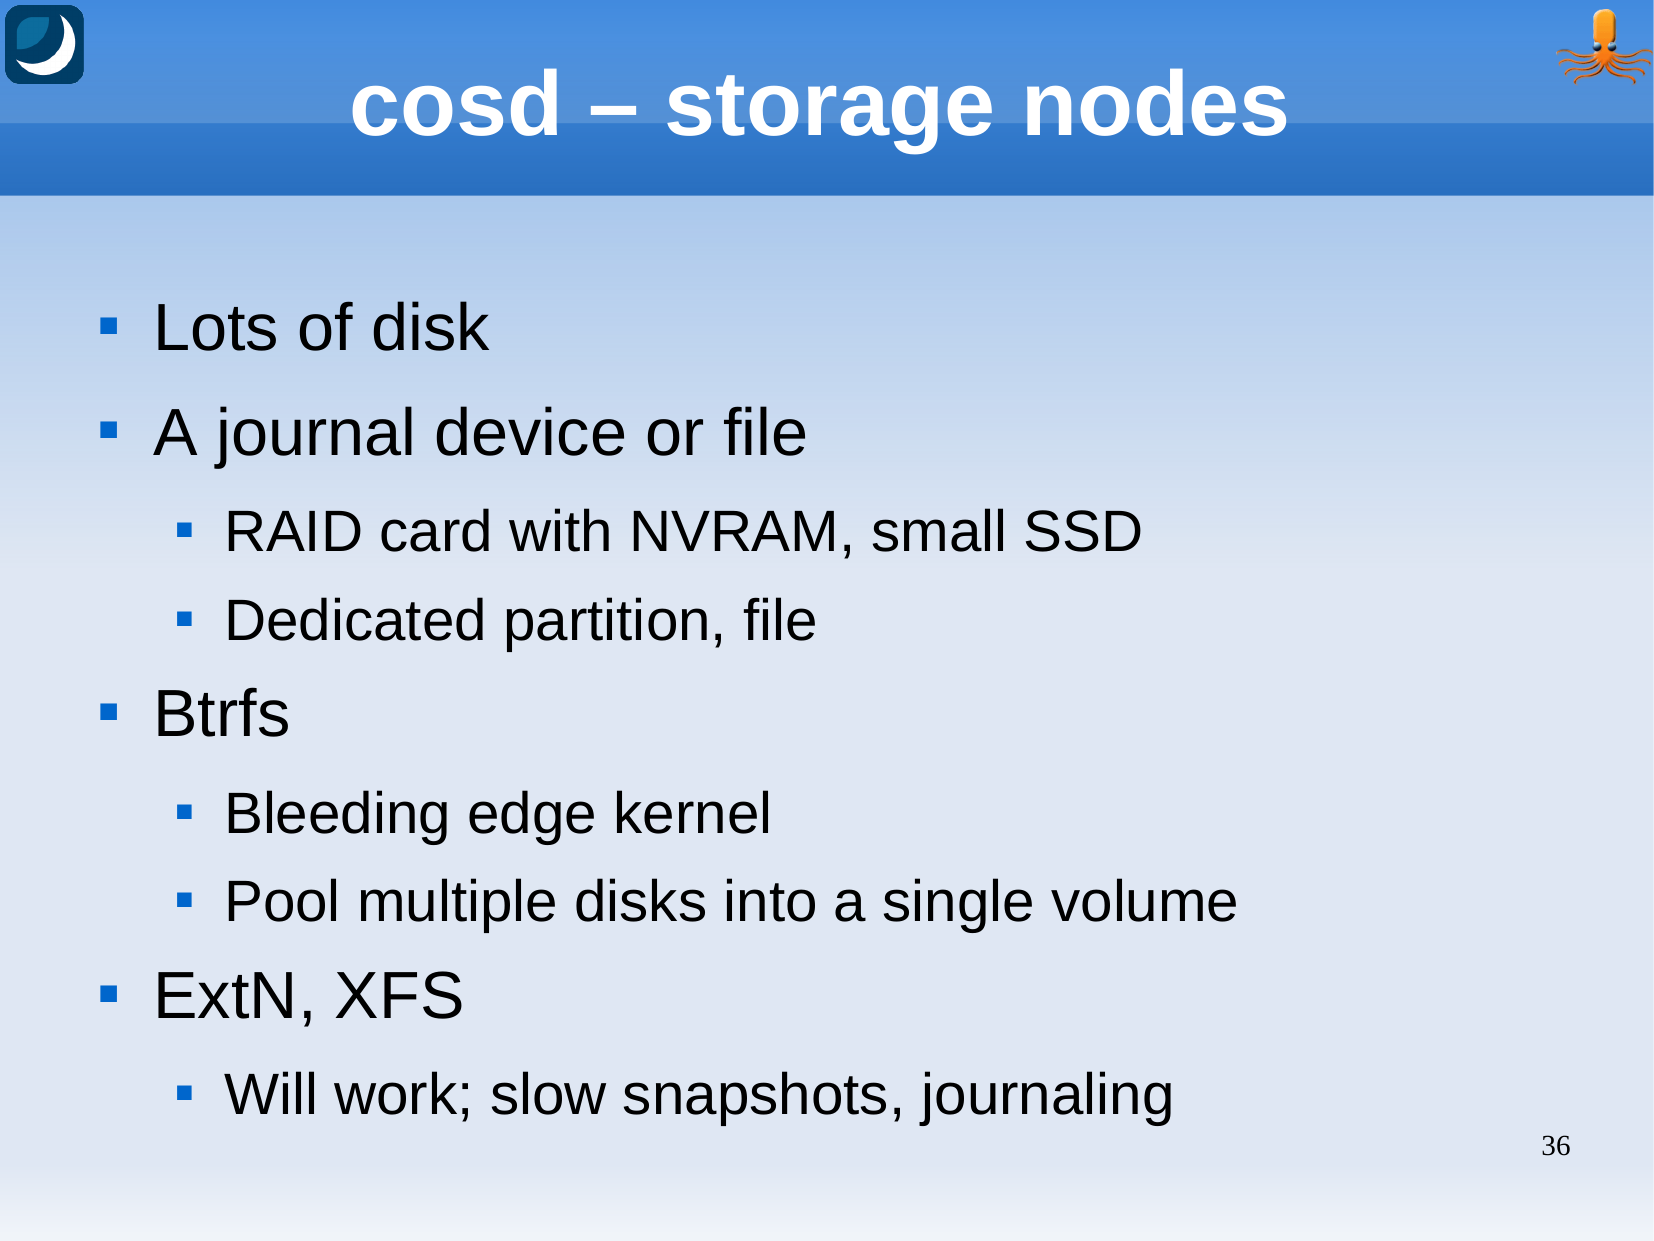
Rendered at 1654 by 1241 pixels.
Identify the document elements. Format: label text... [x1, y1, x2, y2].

title cosd – storage nodes [76, 0, 1565, 208]
list Lots of disk A journal device or file RAID card with NVRAM, small SSD Dedicated partition, file Btrfs Bleeding edge kernel Pool multiple disks into a single volume ExtN, XFS Will work; slow snapshots, journaling [82, 290, 1571, 1128]
picture [0, 0, 1654, 1241]
